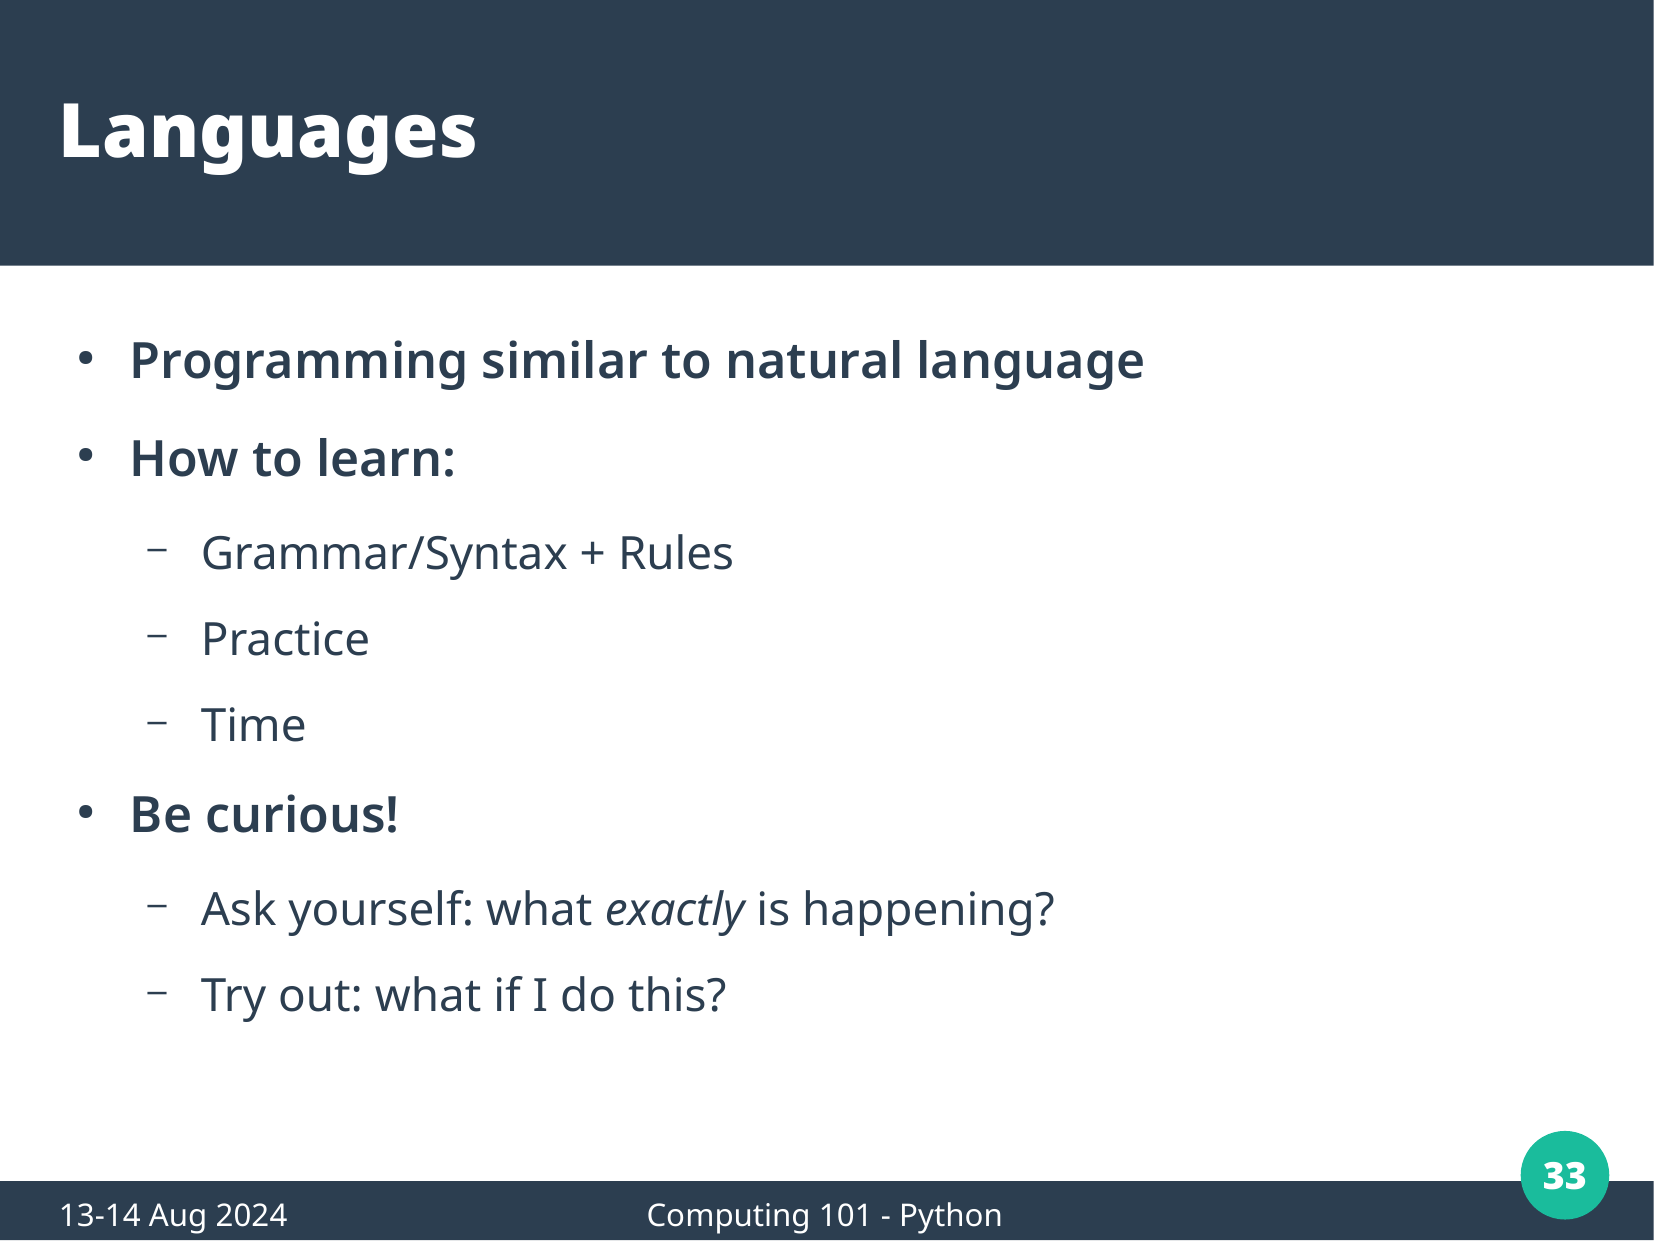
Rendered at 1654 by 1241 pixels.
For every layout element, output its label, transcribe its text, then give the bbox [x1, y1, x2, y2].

list Programming similar to natural language How to learn: Grammar/Syntax + Rules Practice Time Be curious! Ask yourself: what exactly is happening? Try out: what if I do this? [59, 324, 1595, 1152]
title Languages [59, 49, 1595, 207]
